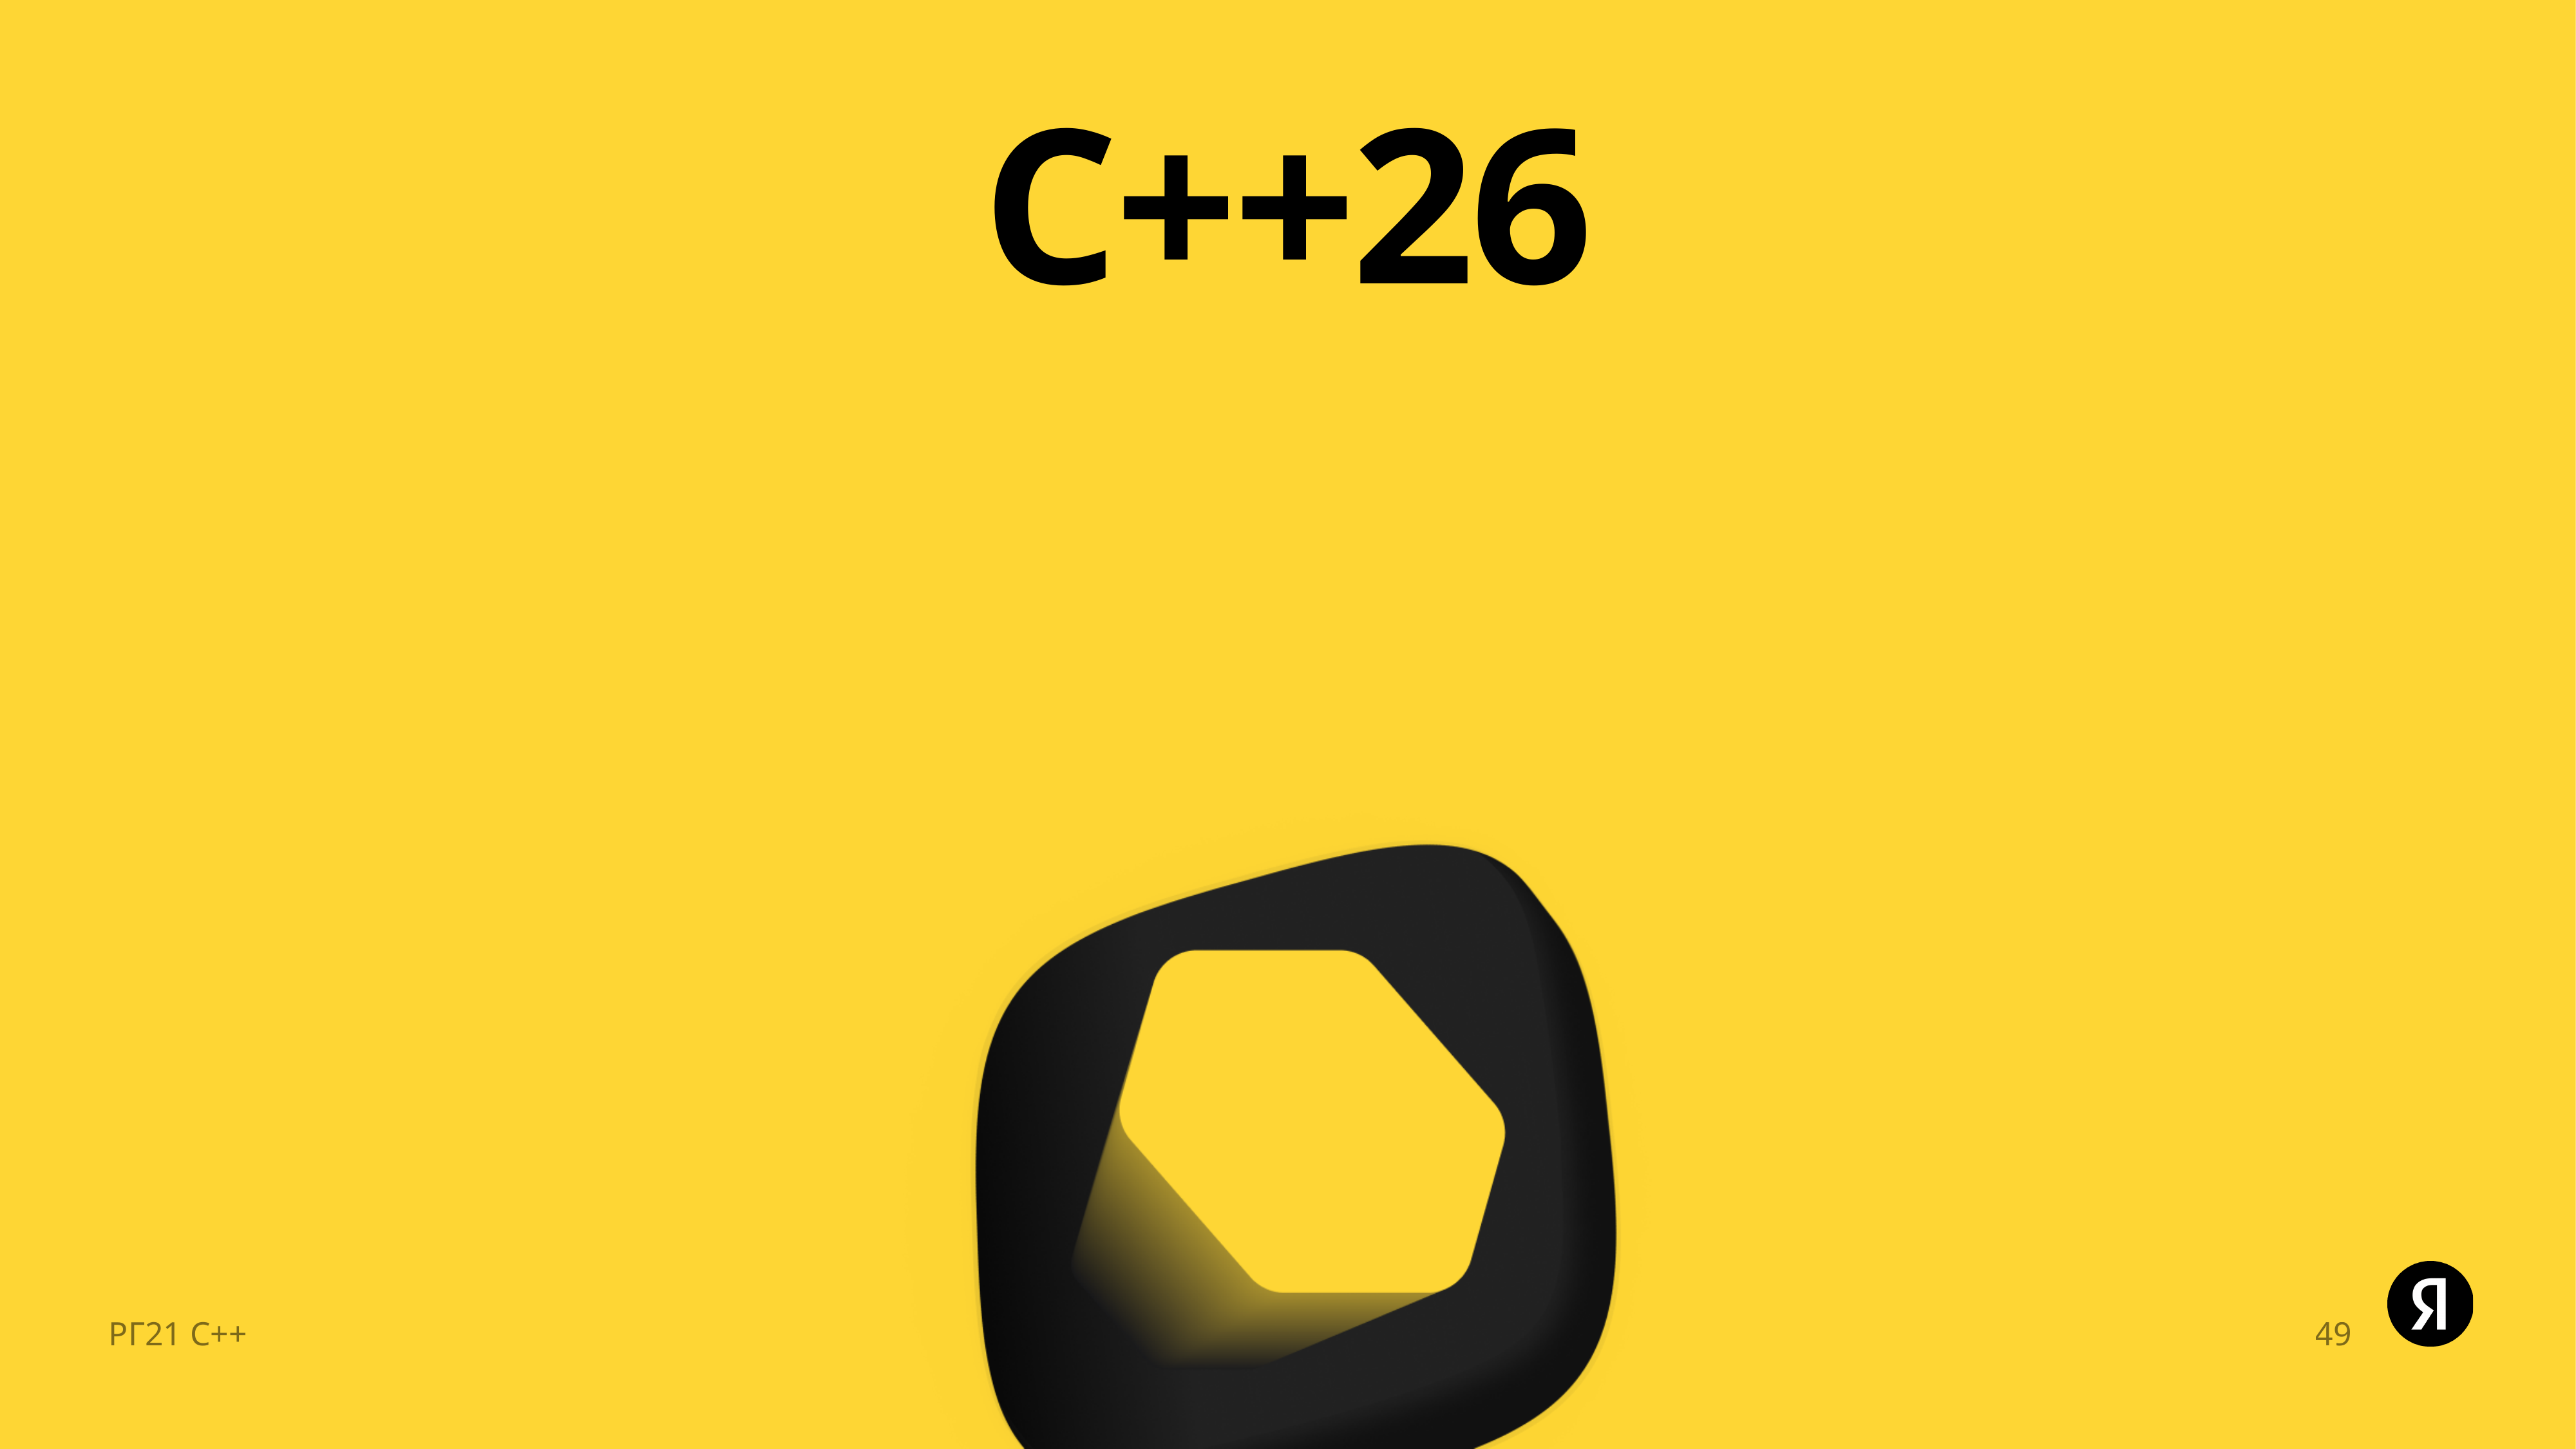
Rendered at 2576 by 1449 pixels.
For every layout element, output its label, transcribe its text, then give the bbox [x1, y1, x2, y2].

title С++26 [104, 97, 2471, 329]
picture [2387, 1261, 2474, 1347]
picture [578, 782, 1938, 1449]
